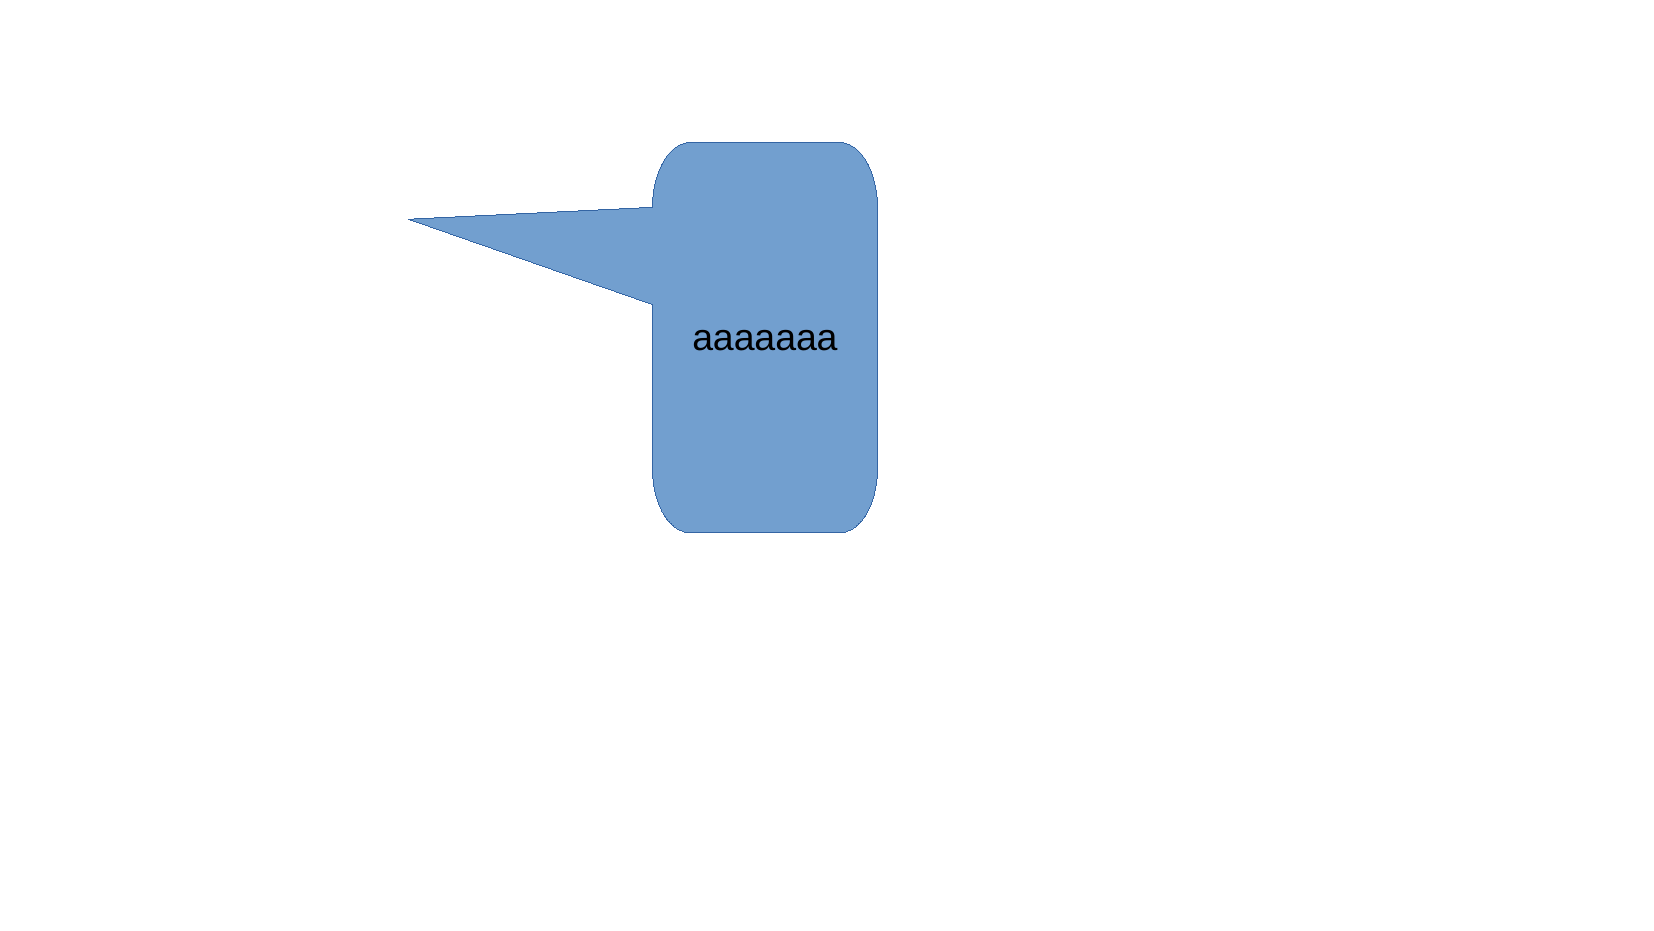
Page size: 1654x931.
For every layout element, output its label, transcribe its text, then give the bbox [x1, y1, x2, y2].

text_box aaaaaaa [408, 142, 878, 533]
